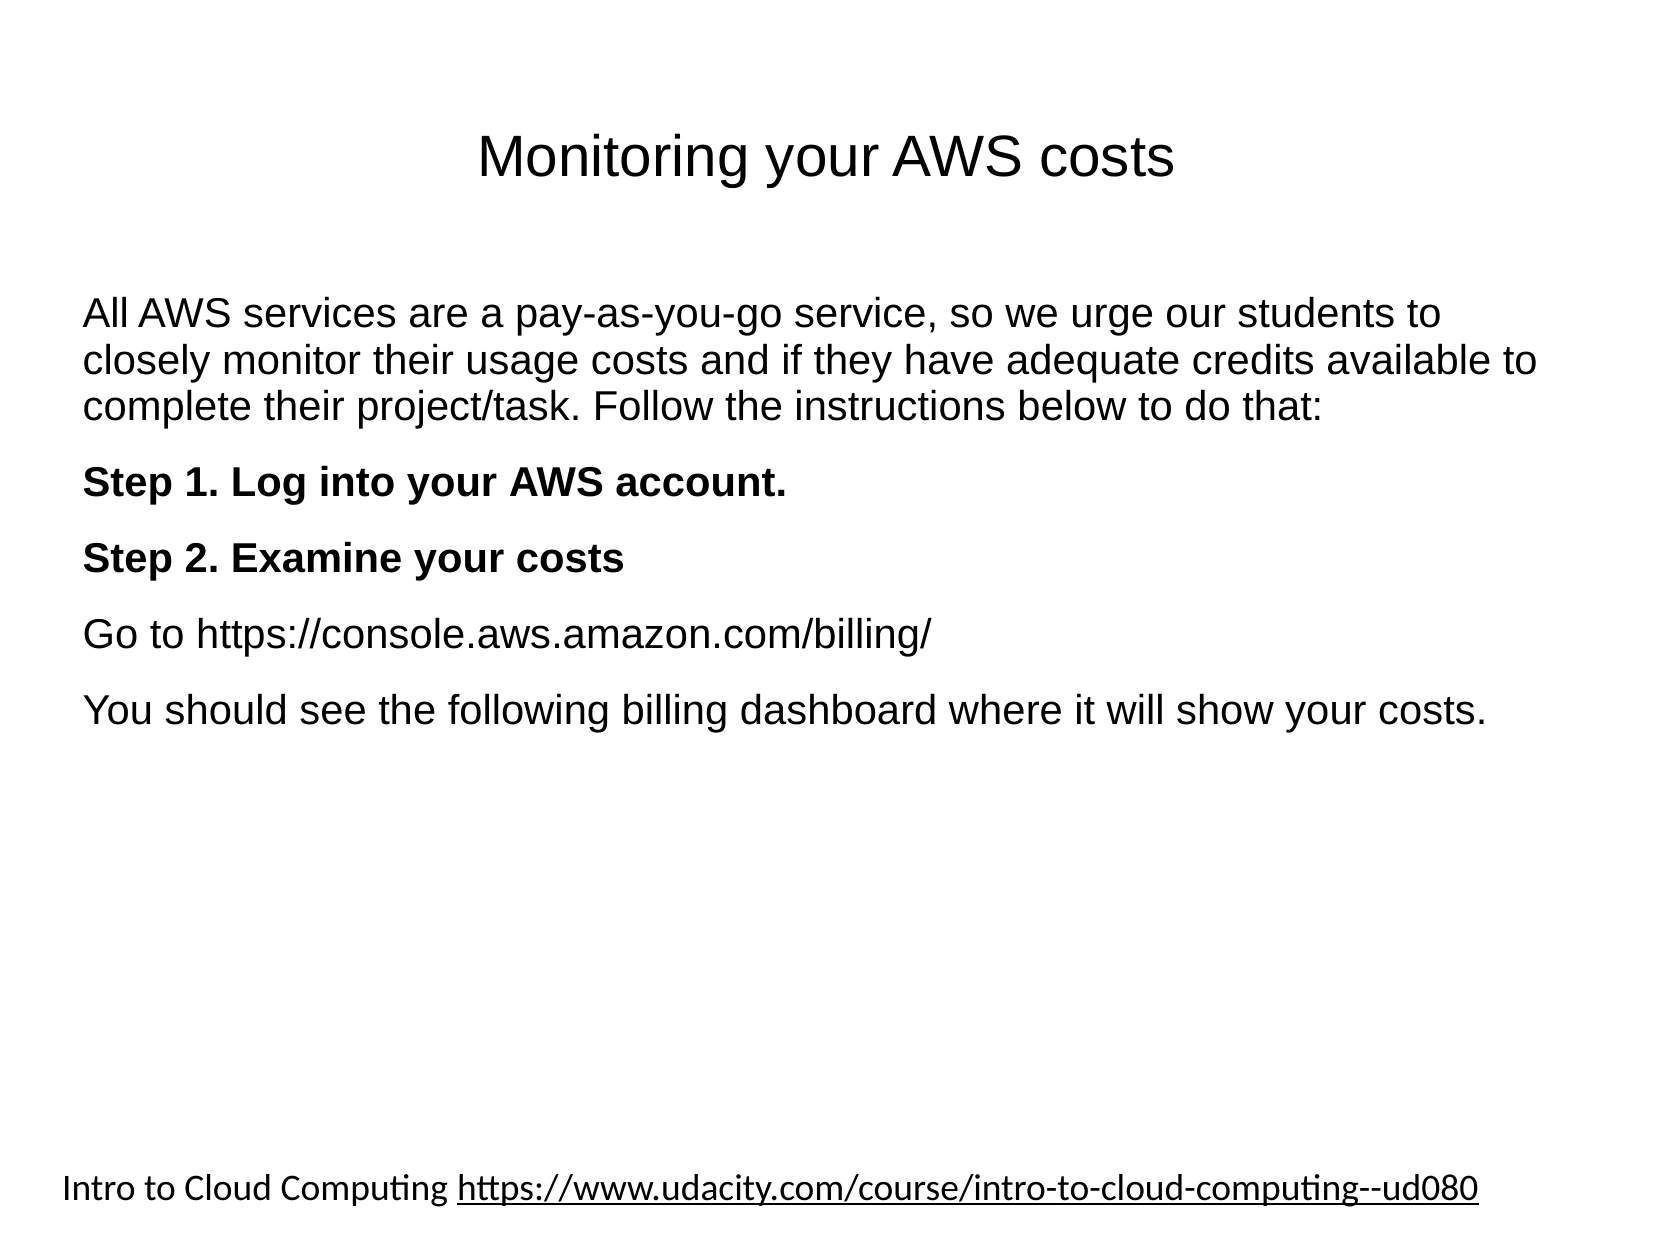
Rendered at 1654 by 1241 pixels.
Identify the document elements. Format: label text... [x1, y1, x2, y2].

title Monitoring your AWS costs [82, 49, 1571, 257]
list All AWS services are a pay-as-you-go service, so we urge our students to closely monitor their usage costs and if they have adequate credits available to complete their project/task. Follow the instructions below to do that: Step 1. Log into your AWS account. Step 2. Examine your costs Go to https://console.aws.amazon.com/billing/ You should see the following billing dashboard where it will show your costs. [82, 290, 1571, 1010]
text_box Intro to Cloud Computing https://www.udacity.com/course/intro-to-cloud-computing--ud080 [47, 1164, 1620, 1241]
